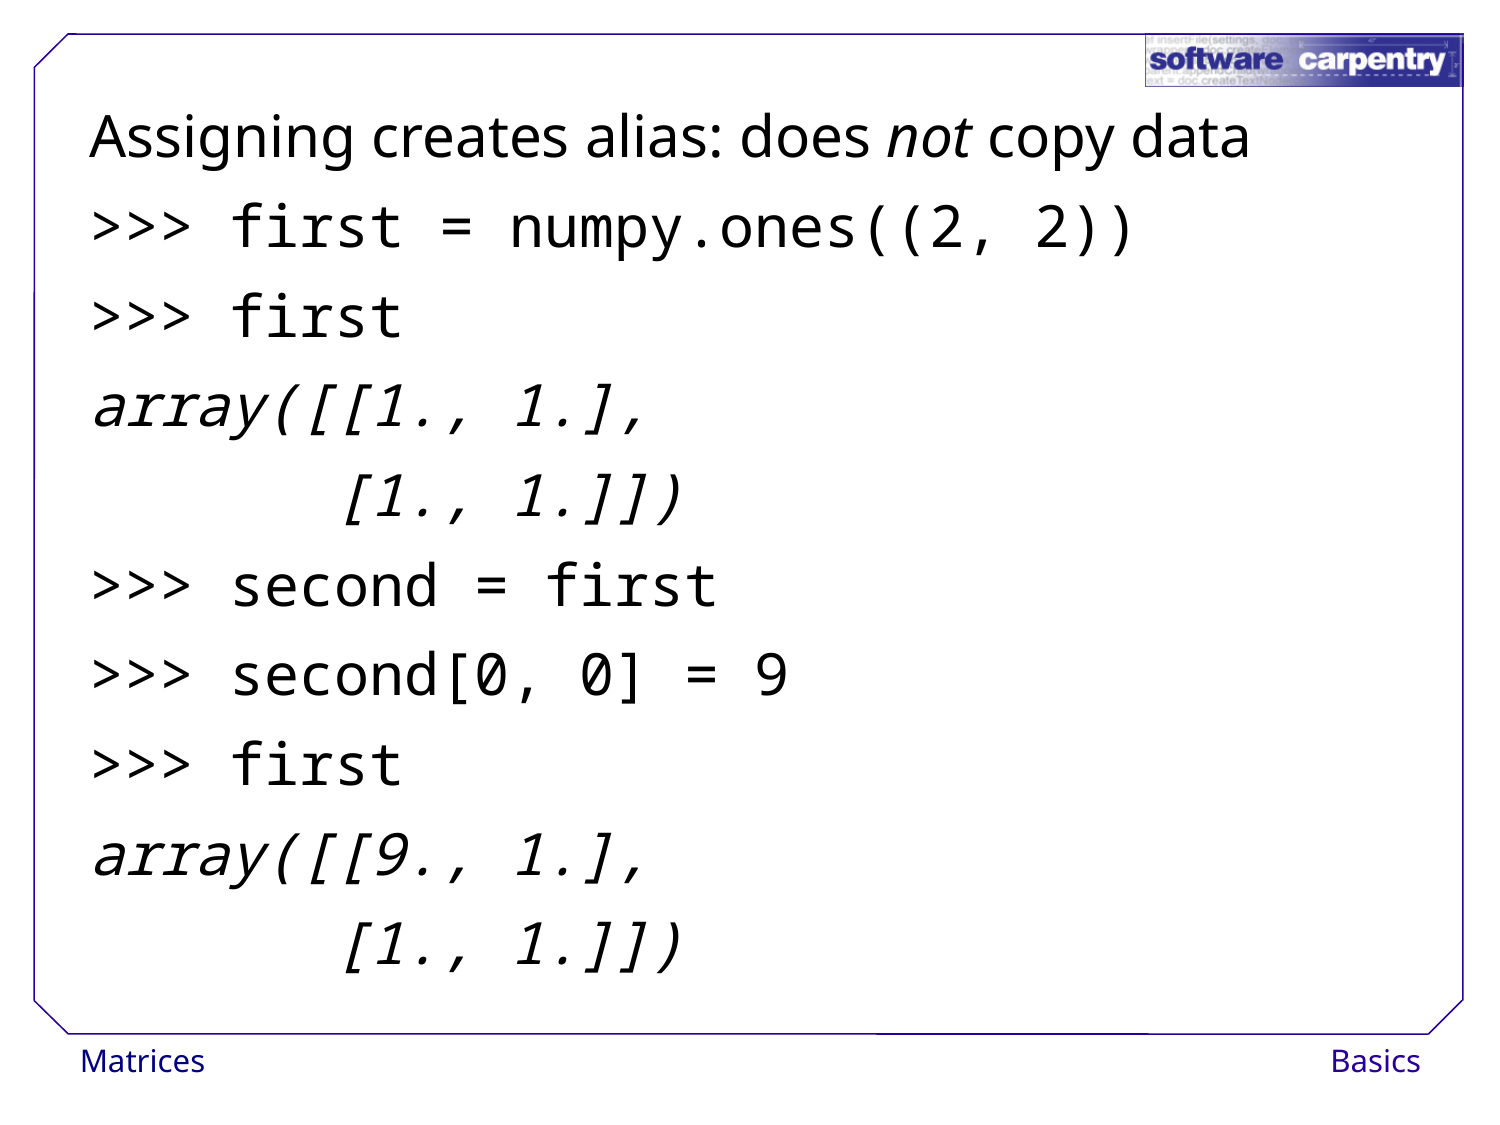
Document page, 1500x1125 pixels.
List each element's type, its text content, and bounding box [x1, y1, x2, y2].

list Assigning creates alias: does not copy data >>> first = numpy.ones((2, 2)) >>> first array([[1., 1.], [1., 1.]]) >>> second = first >>> second[0, 0] = 9 >>> first array([[9., 1.], [1., 1.]]) [75, 99, 1426, 1013]
picture [1145, 33, 1464, 87]
